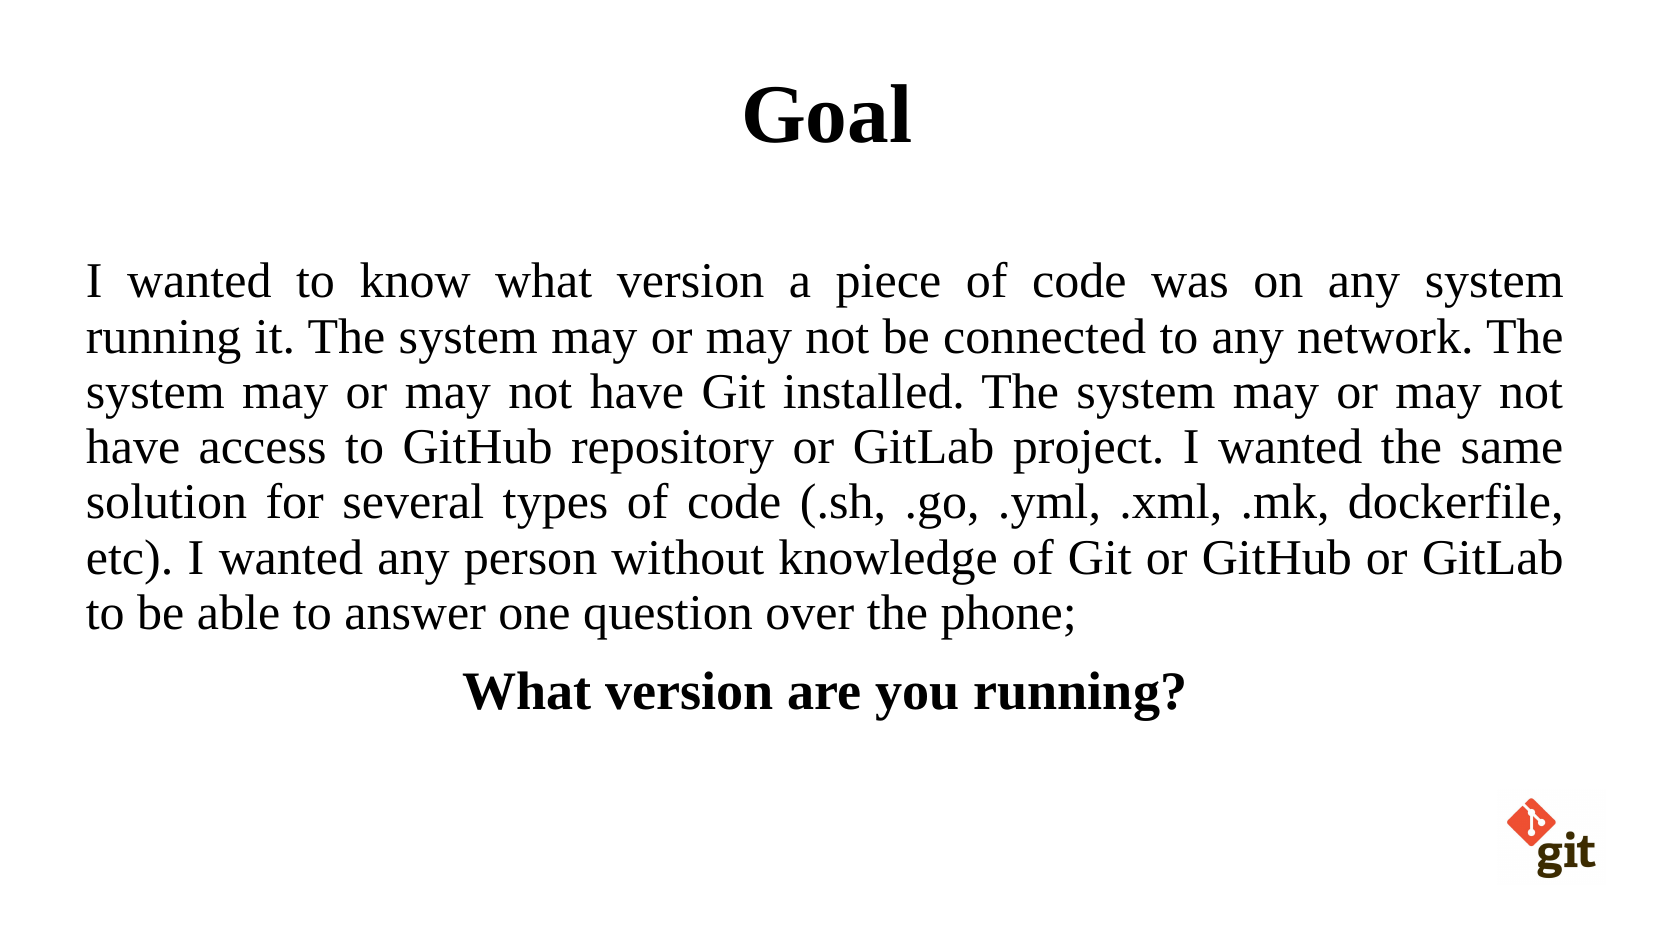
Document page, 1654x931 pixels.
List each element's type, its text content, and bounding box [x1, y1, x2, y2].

list I wanted to know what version a piece of code was on any system running it. The system may or may not be connected to any network. The system may or may not have Git installed. The system may or may not have access to GitHub repository or GitLab project. I wanted the same solution for several types of code (.sh, .go, .yml, .xml, .mk, dockerfile, etc). I wanted any person without knowledge of Git or GitHub or GitLab to be able to answer one question over the phone; What version are you running? [15, 217, 1571, 758]
picture [1497, 789, 1606, 886]
title Goal [82, 37, 1571, 193]
